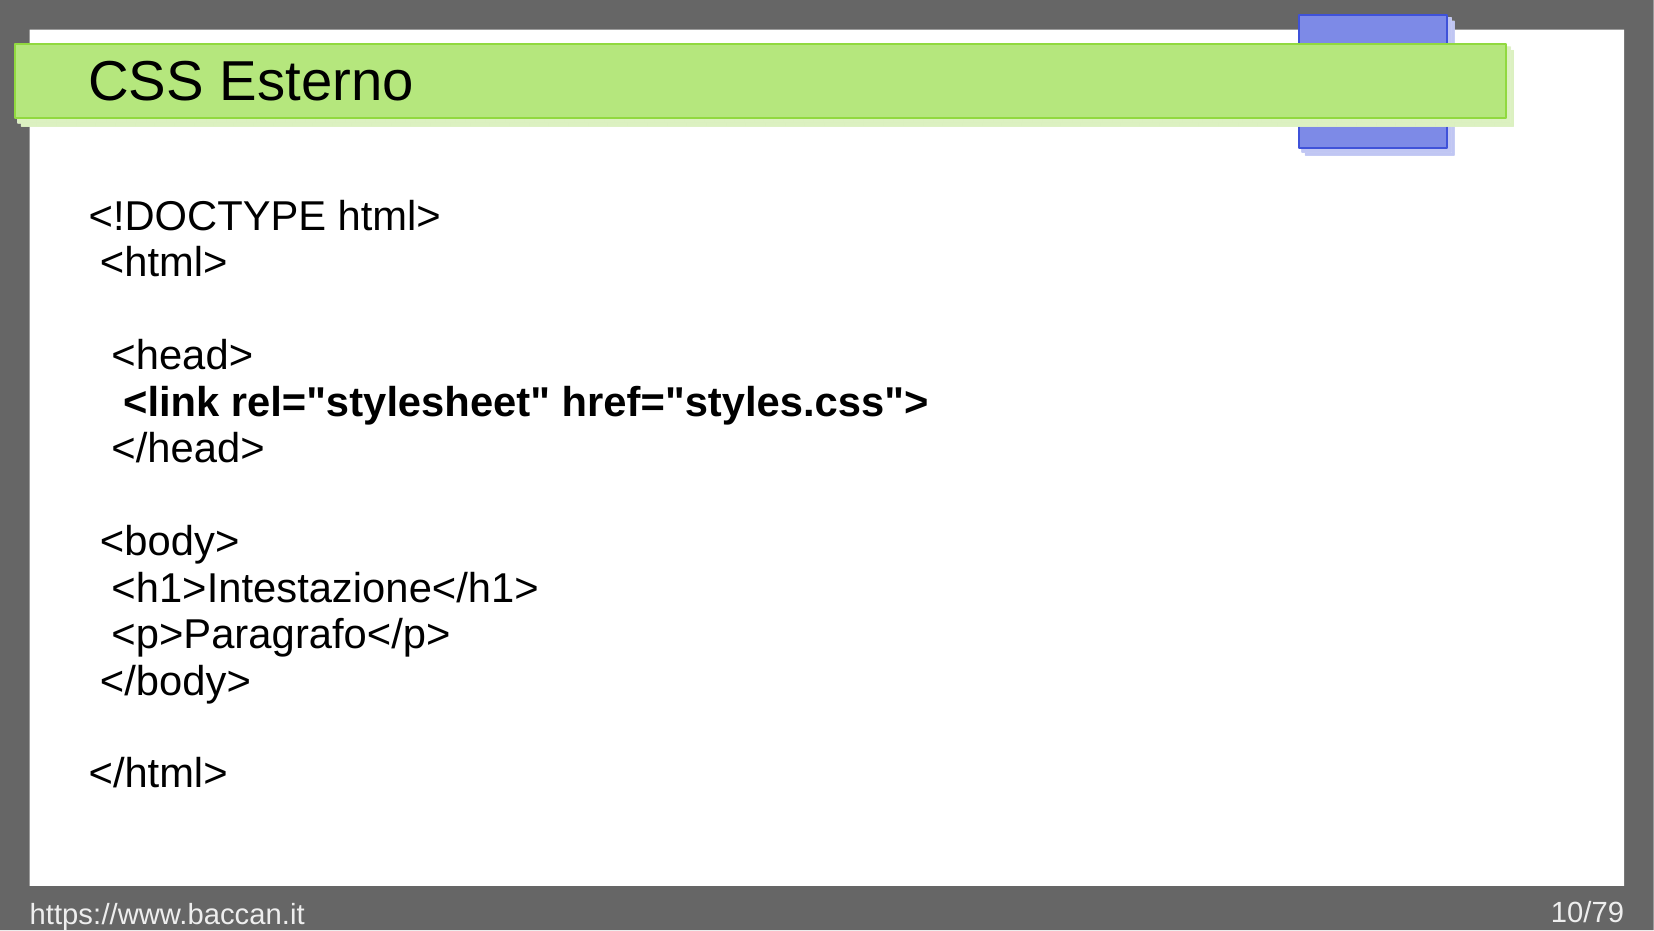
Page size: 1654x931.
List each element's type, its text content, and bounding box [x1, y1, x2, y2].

text_box <!DOCTYPE html> <html> <head> <link rel="stylesheet" href="styles.css"> </head> <body> <h1>Intestazione</h1> <p>Paragrafo</p> </body> </html> [88, 169, 1565, 820]
title CSS Esterno [88, 44, 1506, 119]
